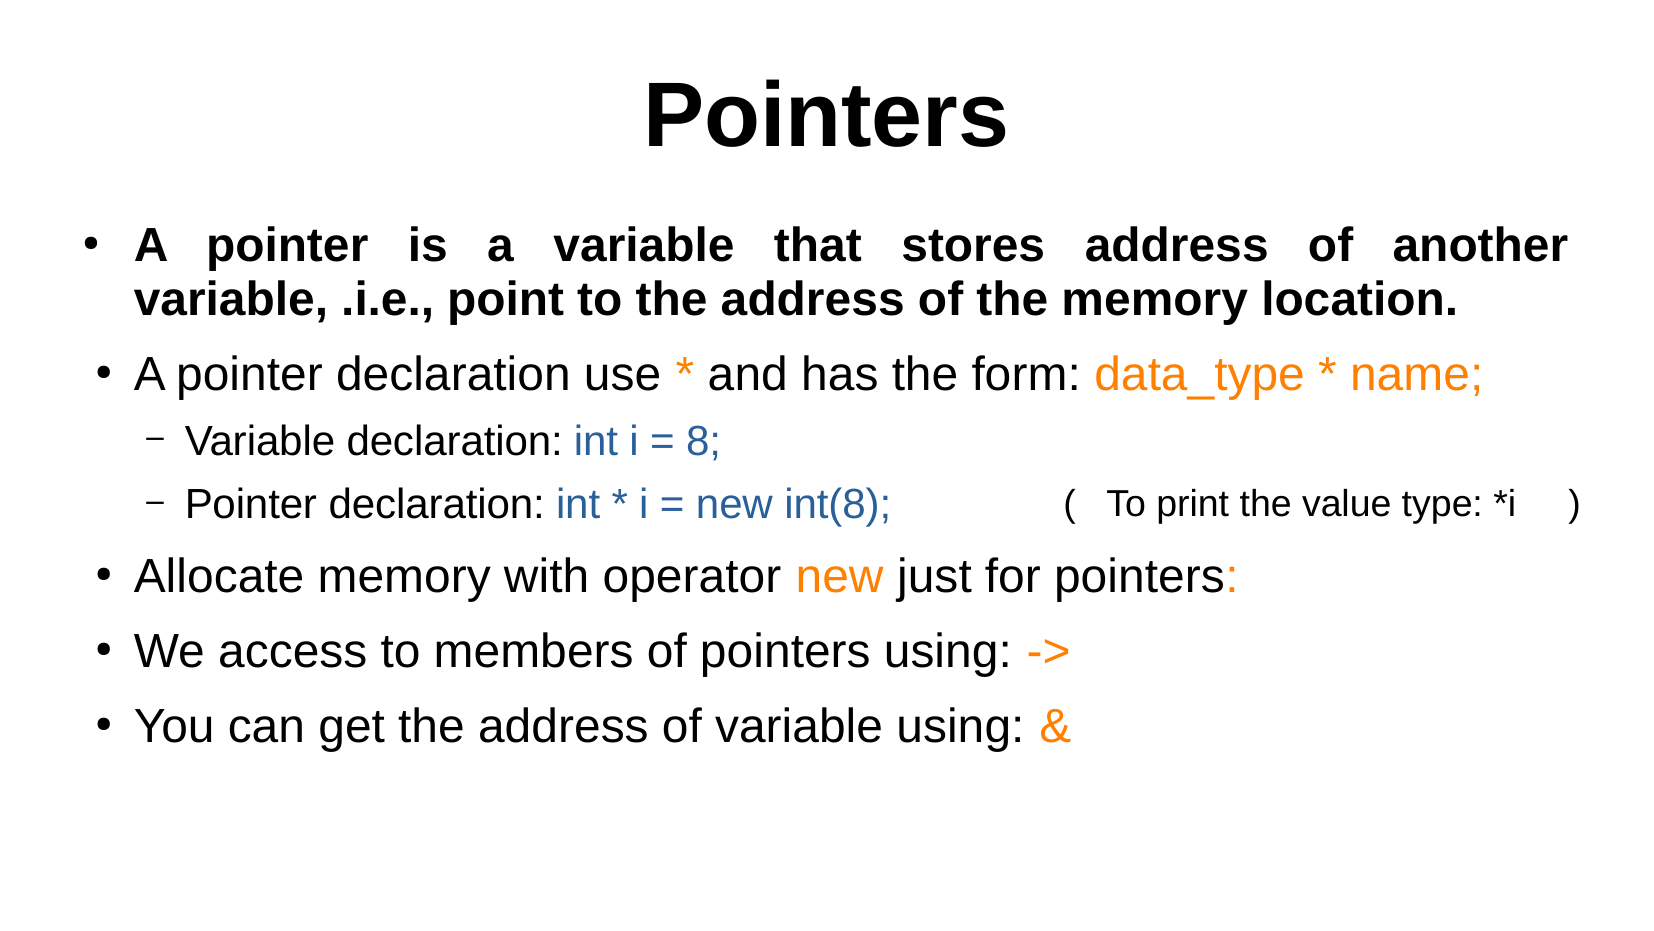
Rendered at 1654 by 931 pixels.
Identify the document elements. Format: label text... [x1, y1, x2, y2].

list A pointer is a variable that stores address of another variable, .i.e., point to the address of the memory location. A pointer declaration use * and has the form: data_type * name; Variable declaration: int i = 8; Pointer declaration: int * i = new int(8); Allocate memory with operator new just for pointers: We access to members of pointers using: -> You can get the address of variable using: & [82, 217, 1571, 758]
title Pointers [82, 37, 1571, 193]
text_box ( To print the value type: *i ) [1048, 474, 1597, 532]
